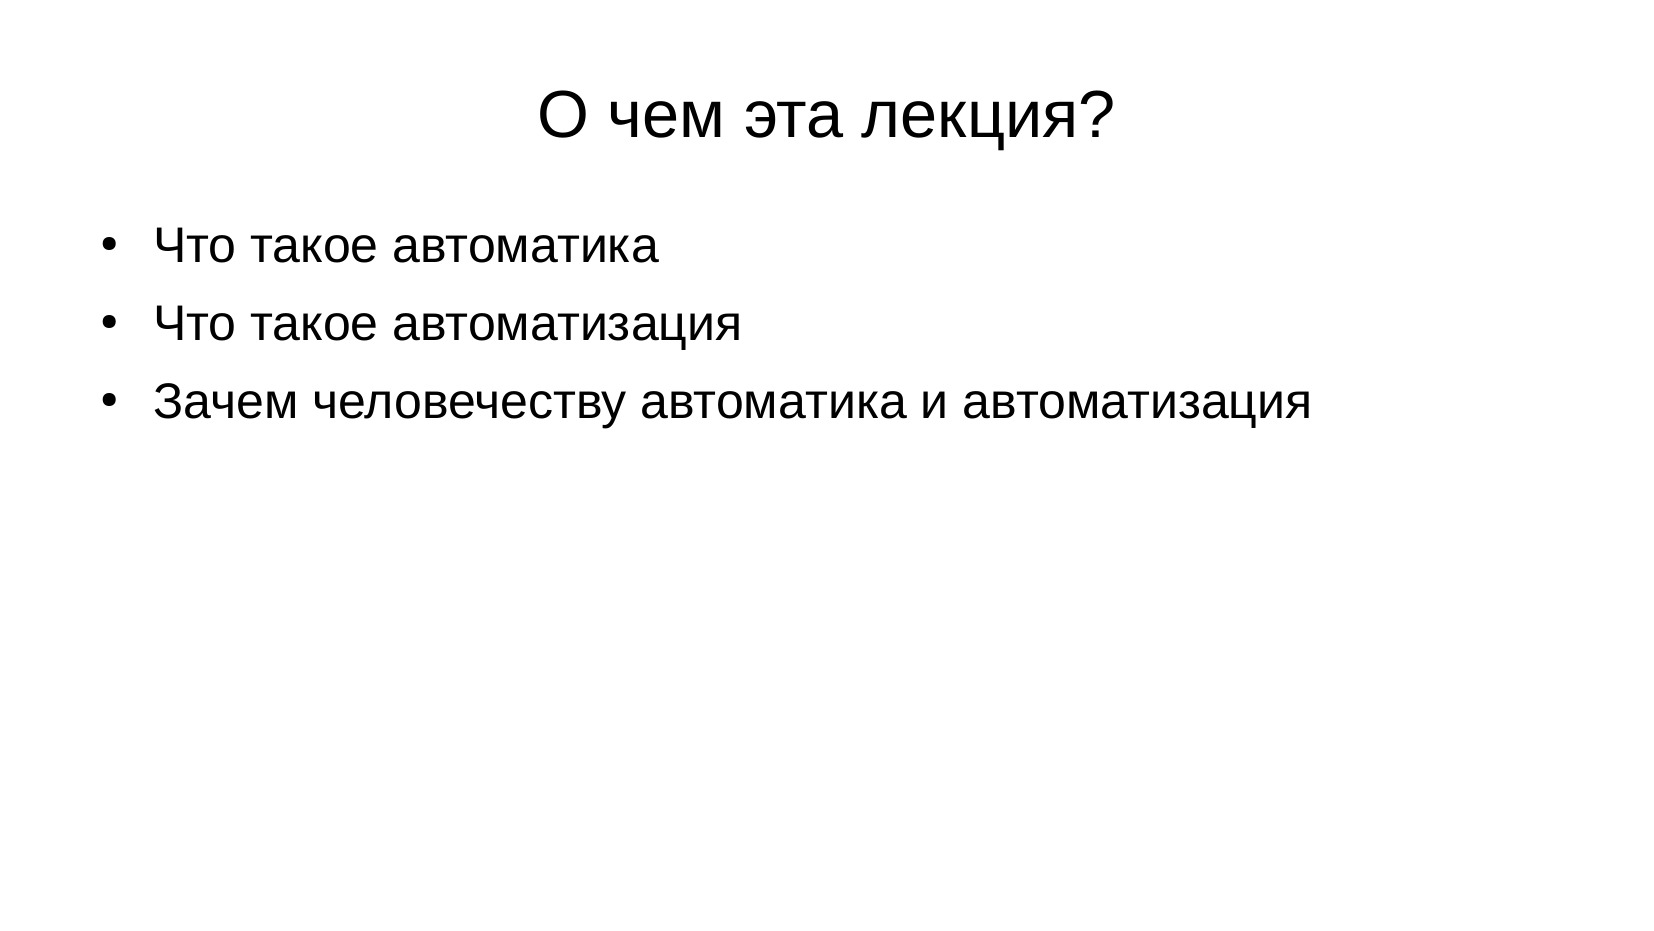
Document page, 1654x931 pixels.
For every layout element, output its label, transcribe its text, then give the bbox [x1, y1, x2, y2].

list Что такое автоматика Что такое автоматизация Зачем человечеству автоматика и автоматизация [82, 217, 1571, 758]
title О чем эта лекция? [82, 37, 1571, 193]
